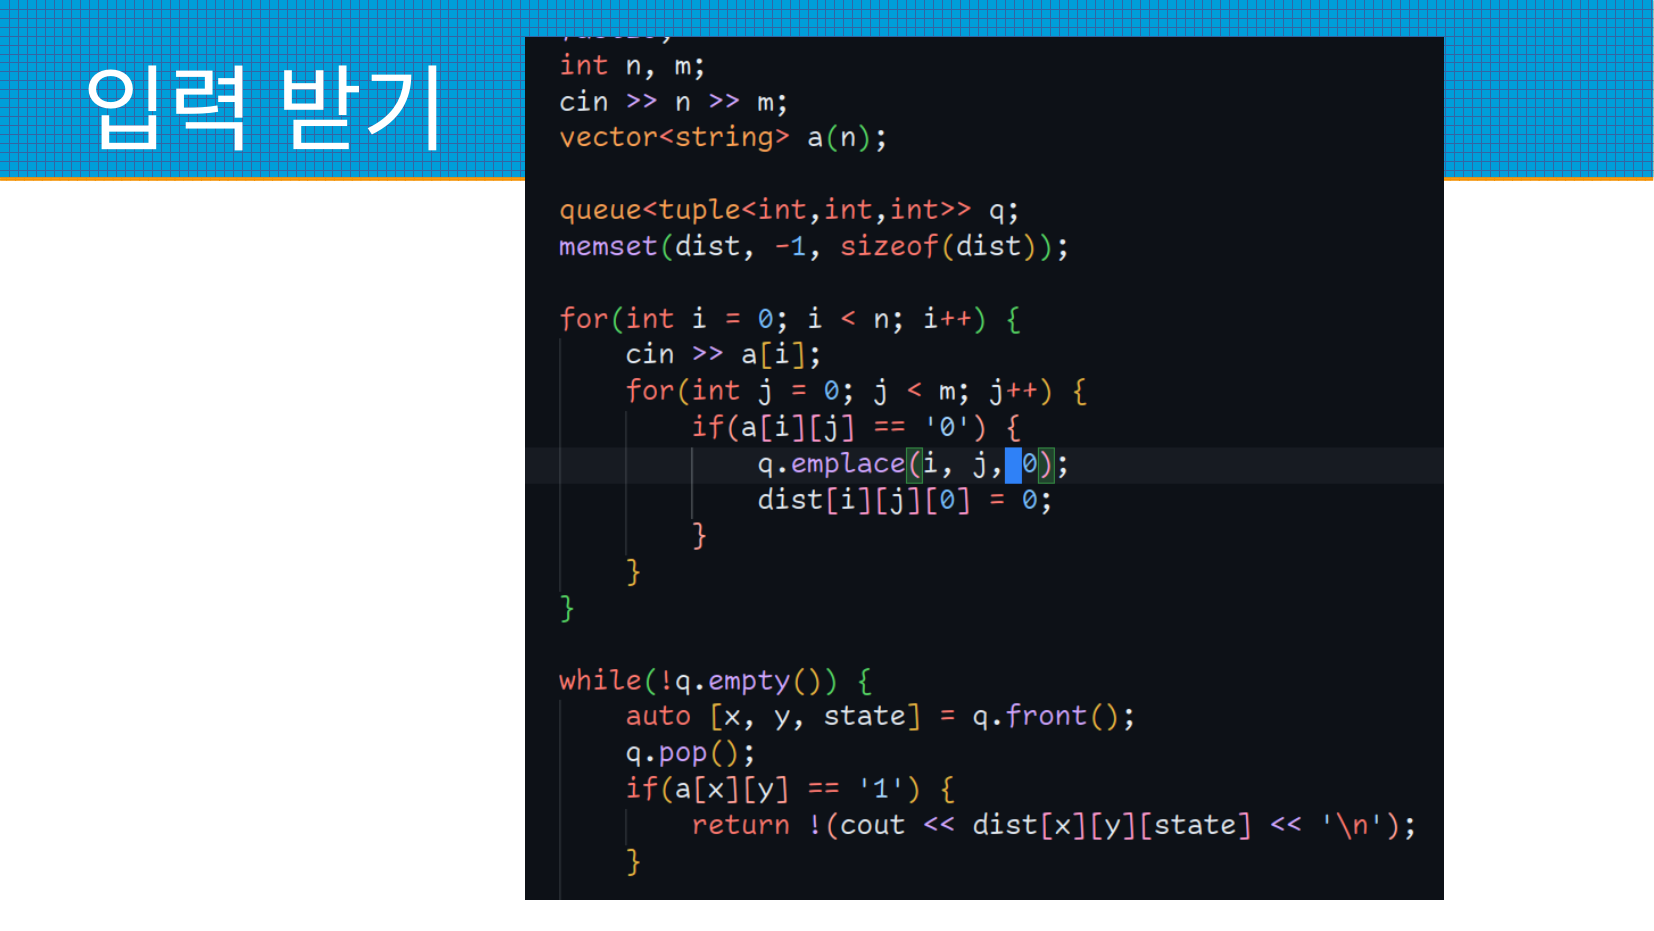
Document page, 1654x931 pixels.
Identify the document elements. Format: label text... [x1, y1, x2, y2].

picture [525, 37, 1444, 901]
title 입력 받기 [82, 14, 1571, 171]
